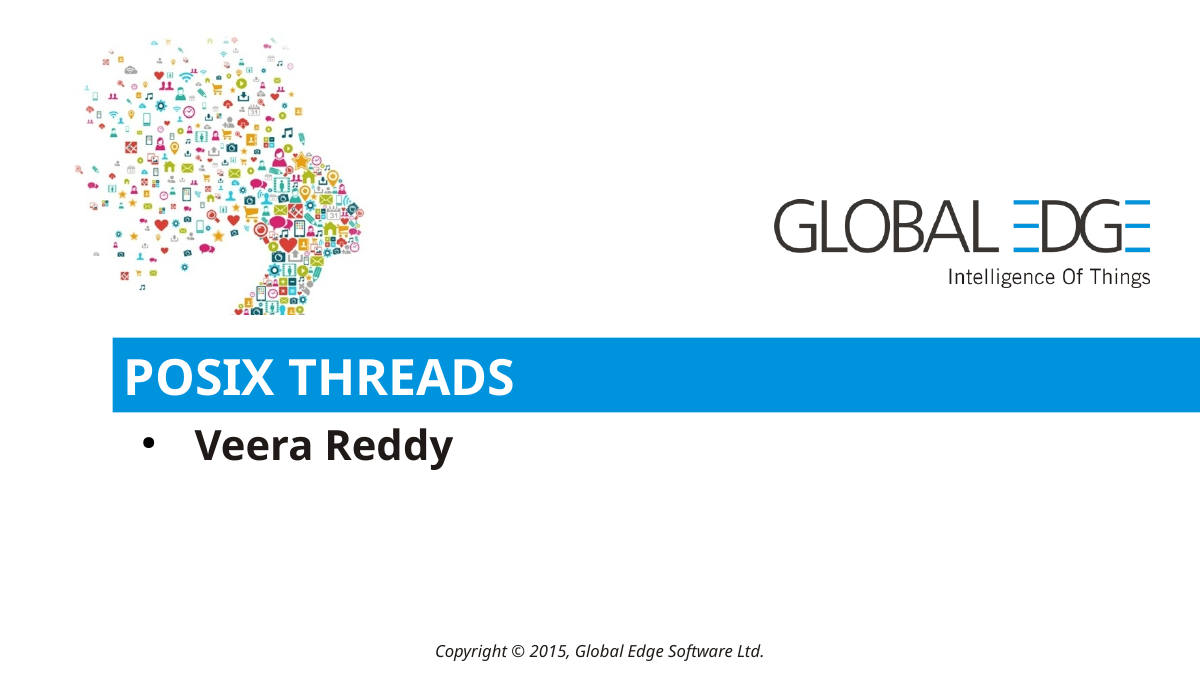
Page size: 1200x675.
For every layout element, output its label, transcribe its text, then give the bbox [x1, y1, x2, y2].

picture [774, 199, 1150, 288]
list Veera Reddy [112, 412, 975, 475]
picture [75, 0, 377, 315]
title POSIX THREADS [112, 337, 1200, 413]
